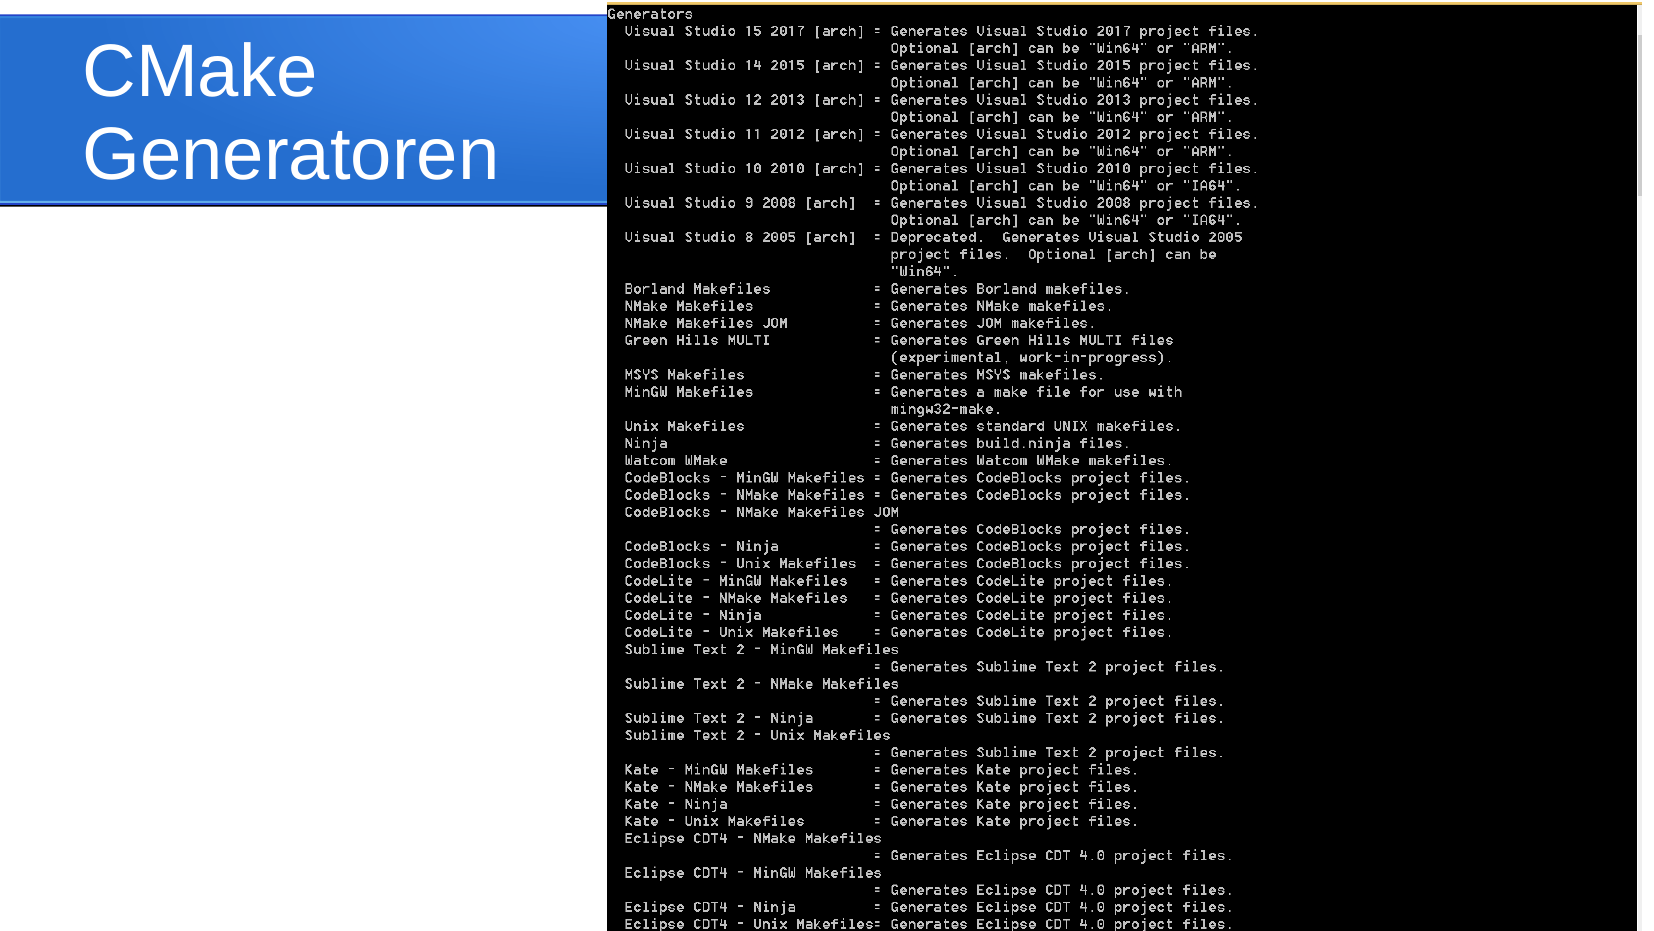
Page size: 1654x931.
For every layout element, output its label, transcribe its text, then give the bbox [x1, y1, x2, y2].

title CMake Generatoren [82, 29, 607, 196]
picture [607, 2, 1642, 931]
